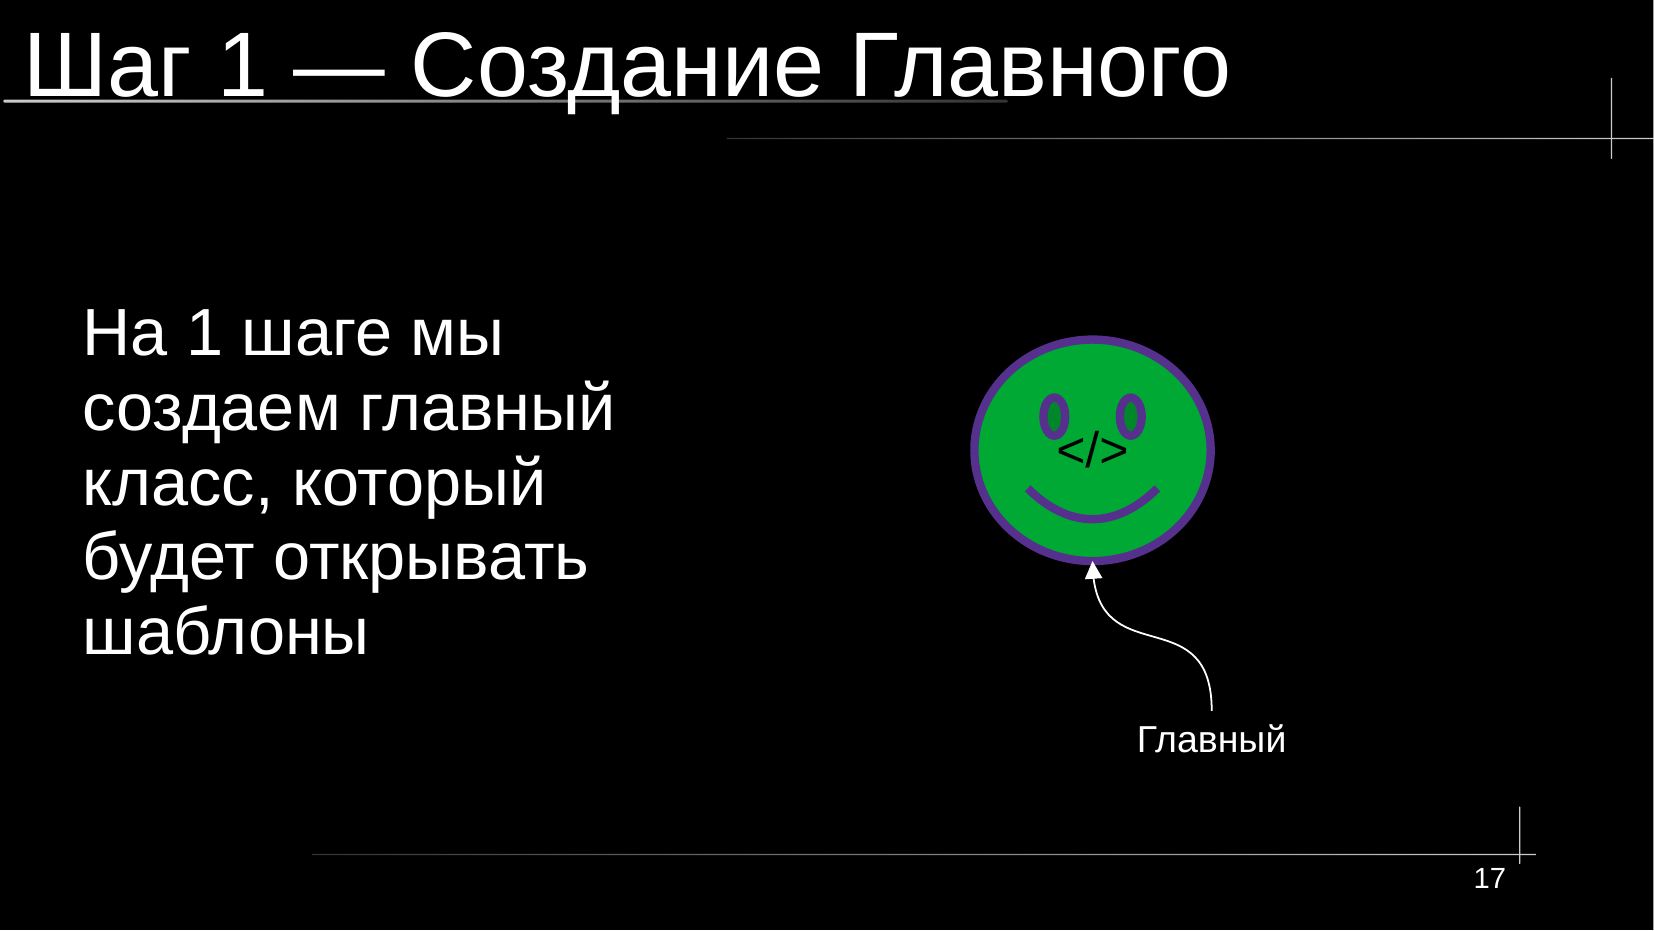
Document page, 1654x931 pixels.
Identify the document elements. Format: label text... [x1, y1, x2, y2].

text_box </> [974, 339, 1211, 562]
title Шаг 1 — Создание Главного [23, 11, 1589, 119]
list На 1 шаге мы создаем главный класс, который будет открывать шаблоны [82, 295, 621, 680]
text_box Главный [1122, 710, 1302, 768]
